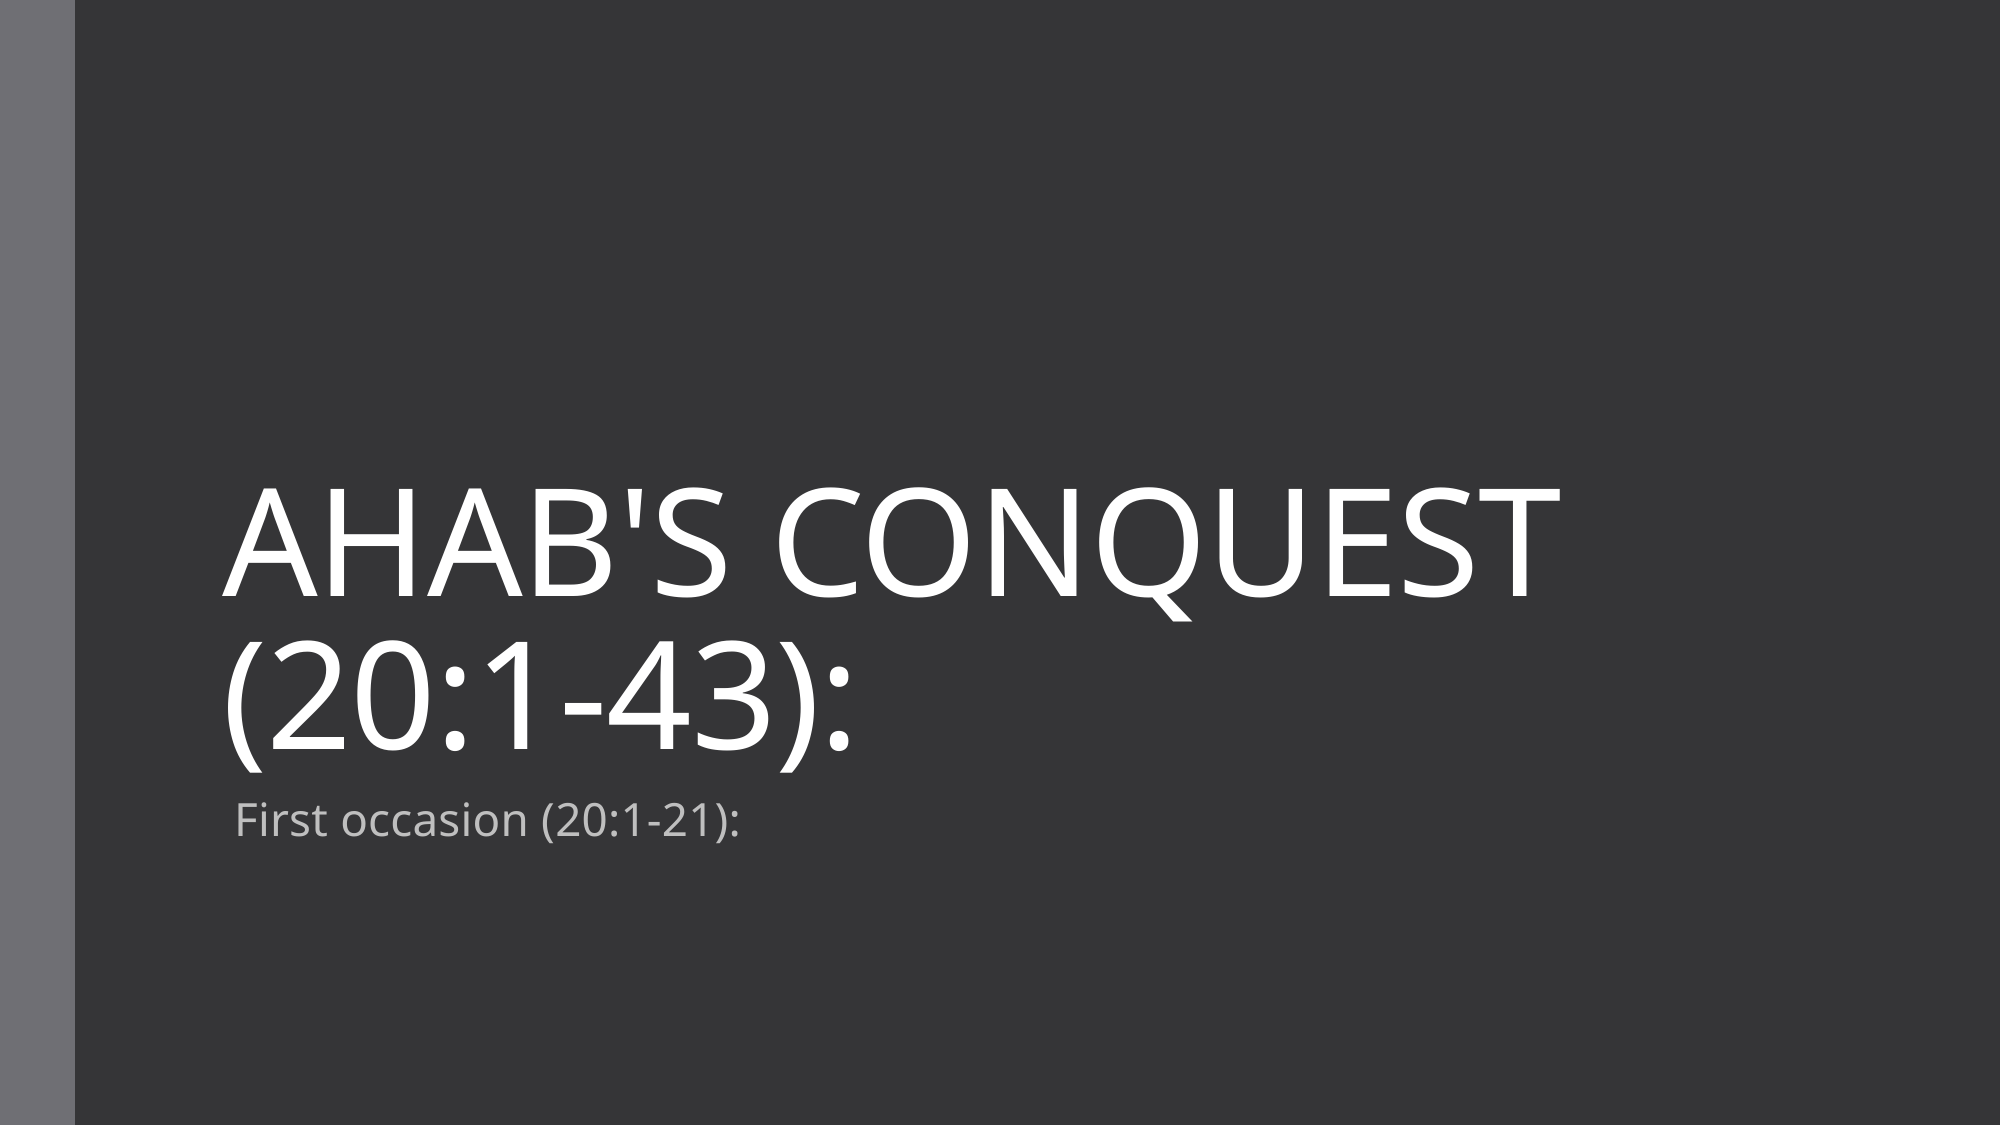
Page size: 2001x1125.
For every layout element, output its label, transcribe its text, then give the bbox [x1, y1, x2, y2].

subtitle First occasion (20:1-21): [206, 787, 1752, 1066]
title AHAB'S CONQUEST (20:1-43): [206, 124, 1752, 787]
